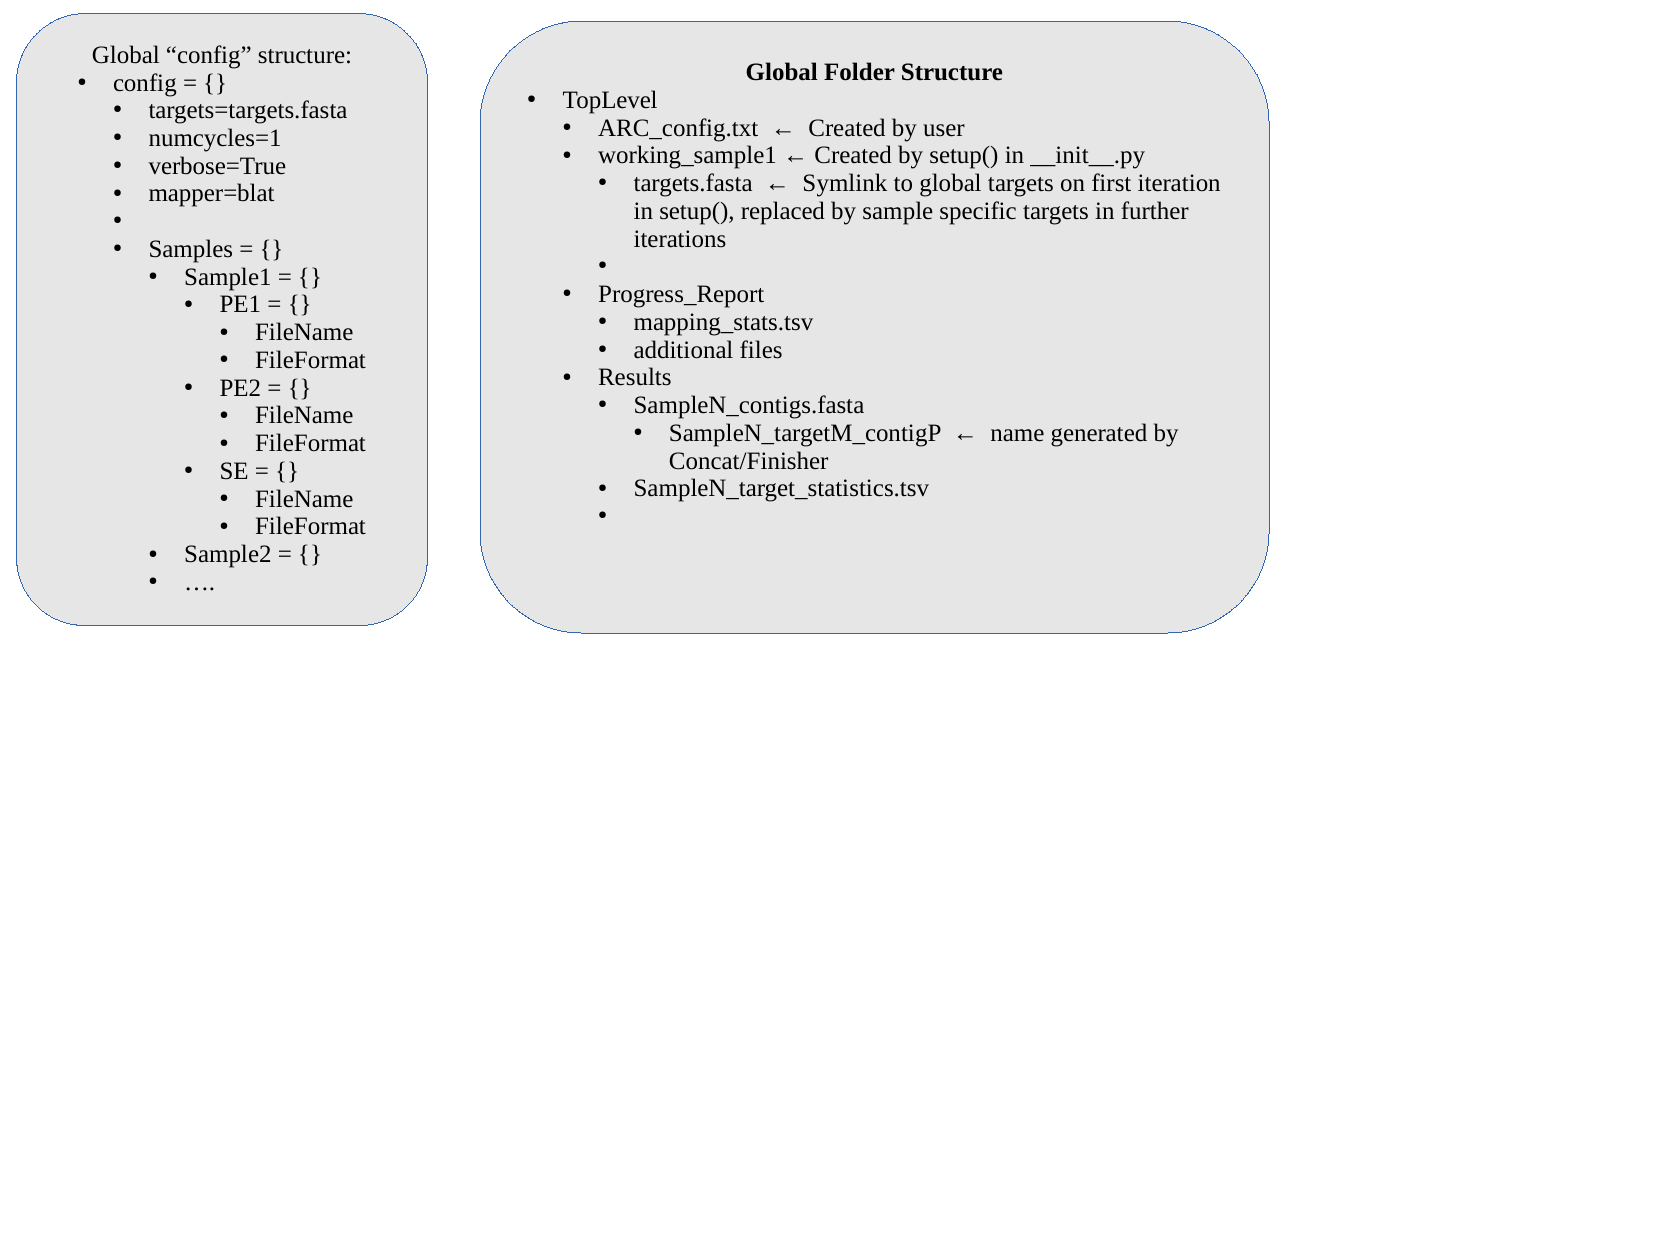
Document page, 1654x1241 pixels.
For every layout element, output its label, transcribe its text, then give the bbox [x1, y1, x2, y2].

text_box Global Folder Structure TopLevel ARC_config.txt ← Created by user working_sample1 ← Created by setup() in __init__.py targets.fasta ← Symlink to global targets on first iteration in setup(), replaced by sample specific targets in further iterations Progress_Report mapping_stats.tsv additional files Results SampleN_contigs.fasta SampleN_targetM_contigP ← name generated by Concat/Finisher SampleN_target_statistics.tsv [480, 21, 1270, 634]
text_box Global “config” structure: config = {} targets=targets.fasta numcycles=1 verbose=True mapper=blat Samples = {} Sample1 = {} PE1 = {} FileName FileFormat PE2 = {} FileName FileFormat SE = {} FileName FileFormat Sample2 = {} …. [16, 13, 428, 626]
